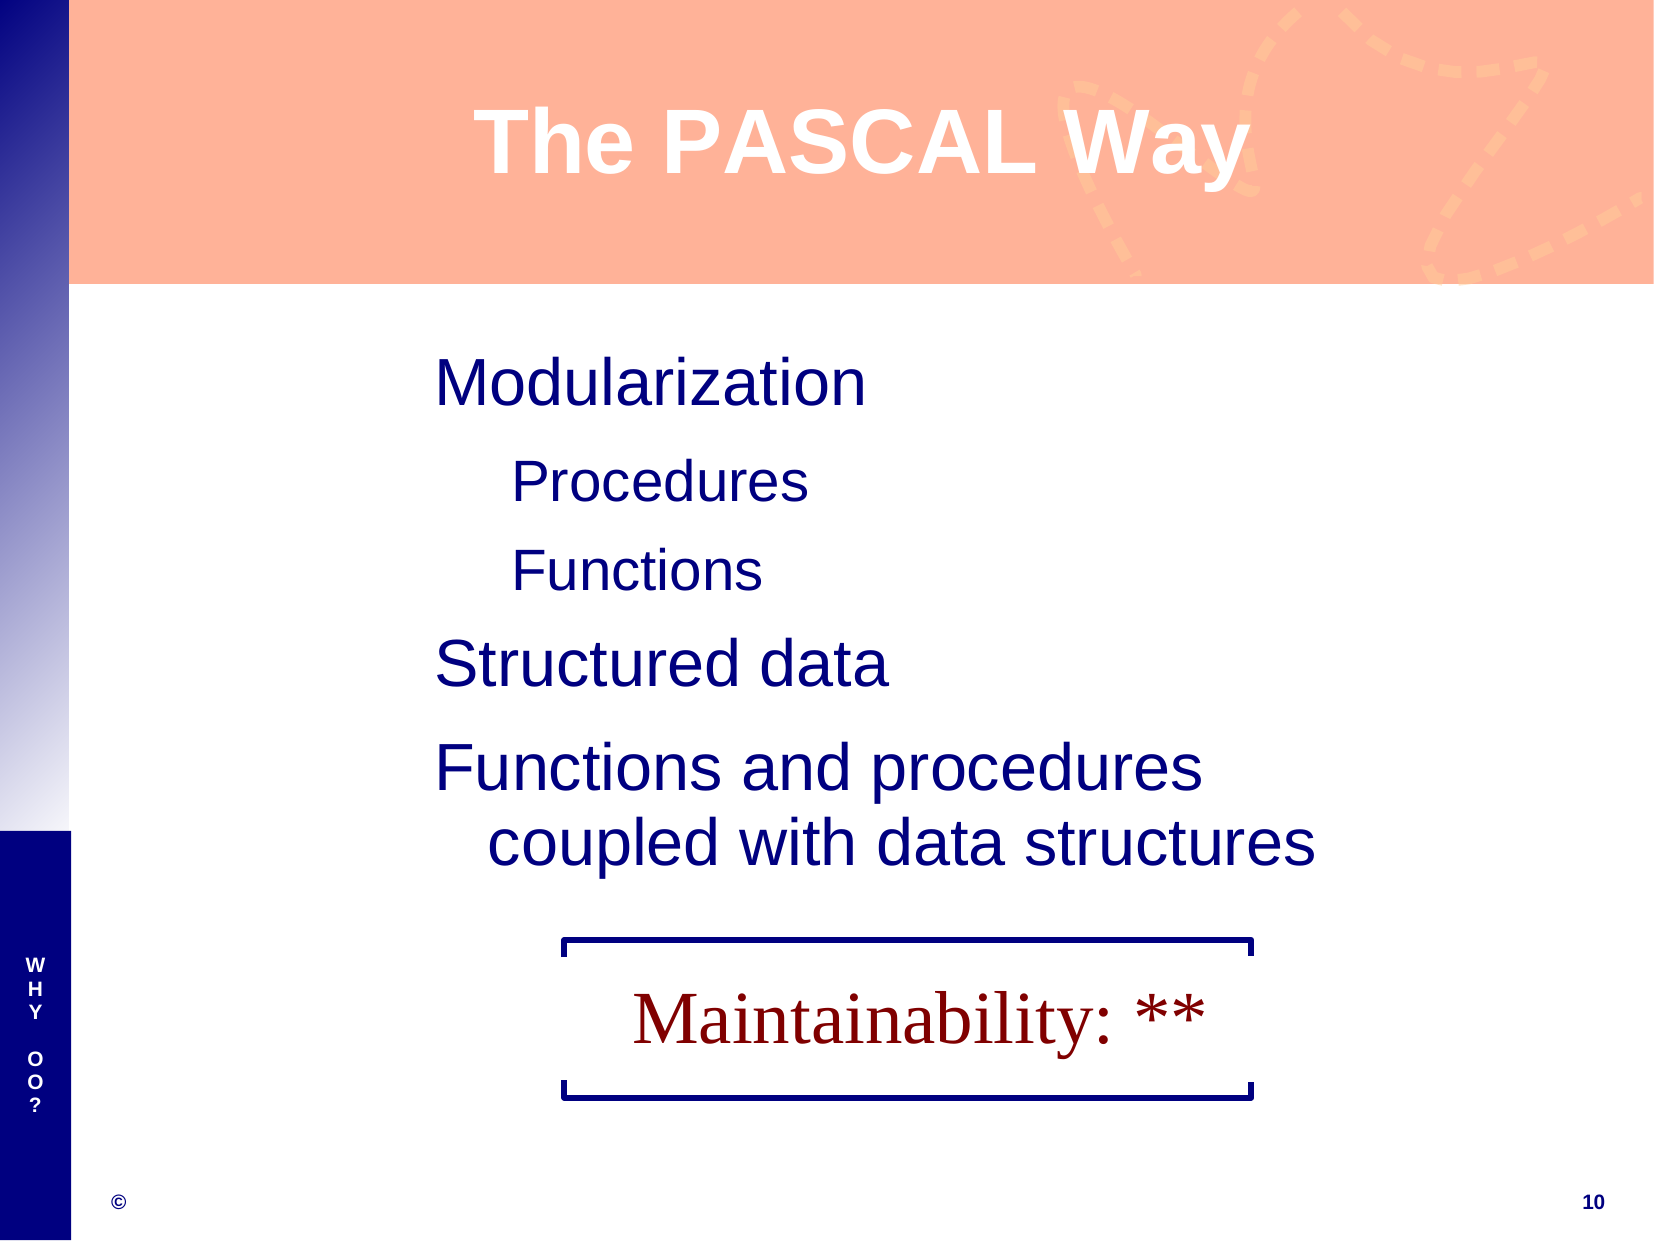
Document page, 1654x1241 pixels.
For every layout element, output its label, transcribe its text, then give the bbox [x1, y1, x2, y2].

list Modularization Procedures Functions Structured data Functions and procedures coupled with data structures [416, 344, 1365, 880]
text_box W H Y O O ? [0, 830, 71, 1241]
title The PASCAL Way [109, 37, 1617, 246]
text_box Maintainability: ** [576, 928, 1239, 1108]
